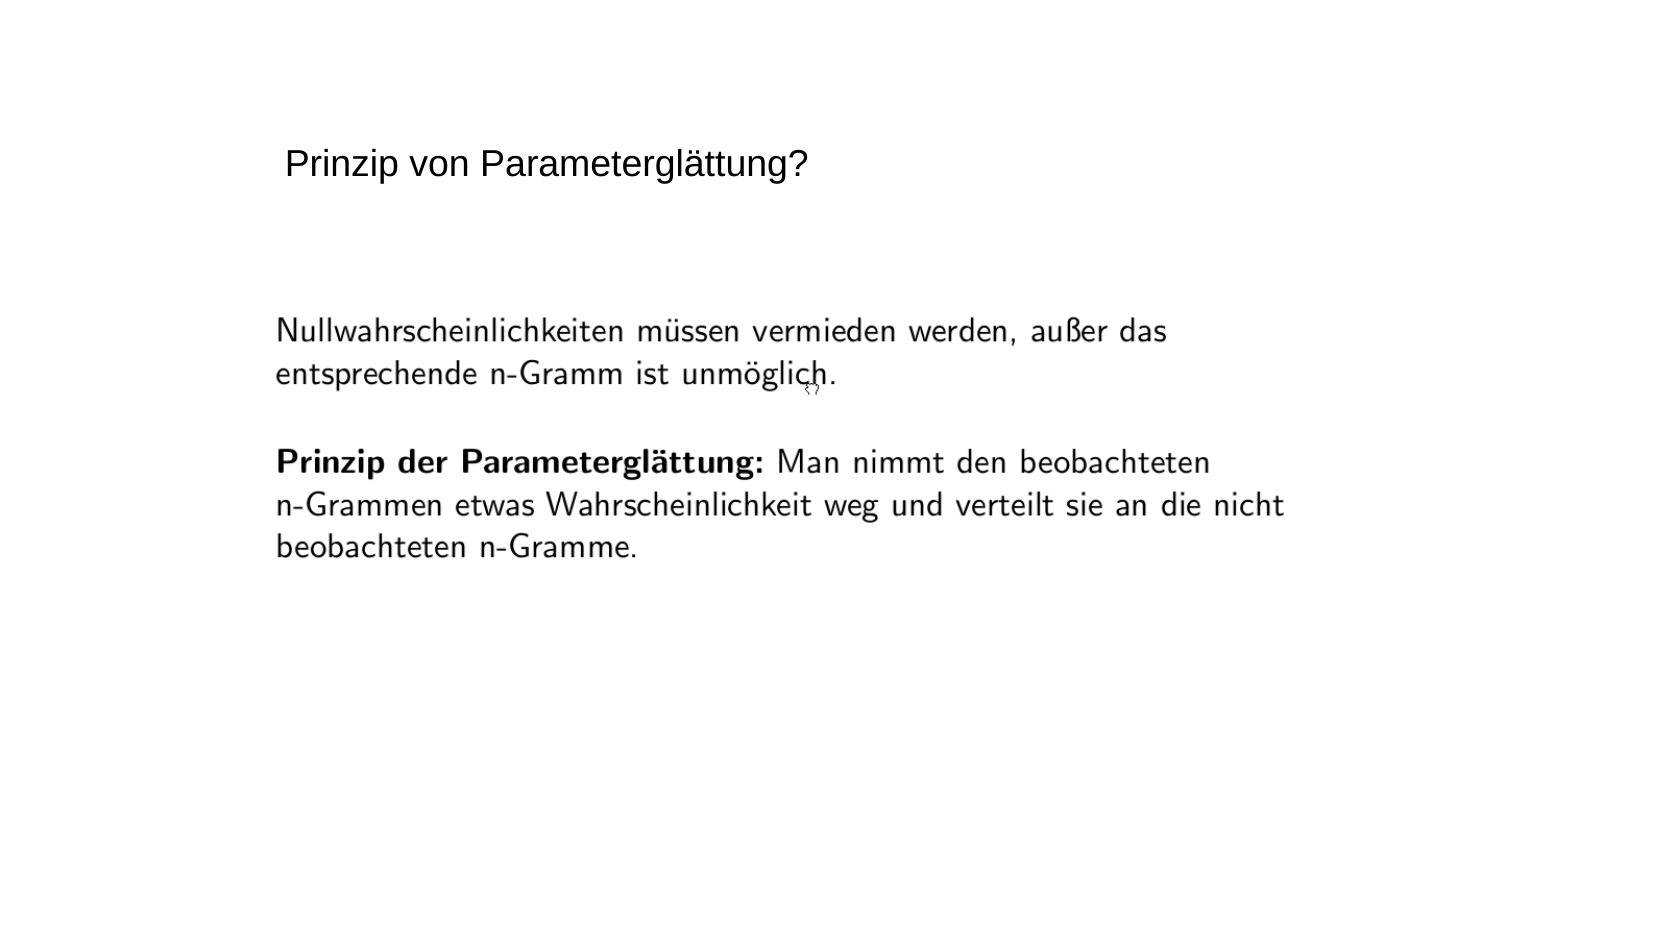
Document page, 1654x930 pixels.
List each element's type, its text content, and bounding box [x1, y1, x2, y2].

picture [266, 235, 1336, 601]
text_box Prinzip von Parameterglättung? [270, 134, 1351, 192]
